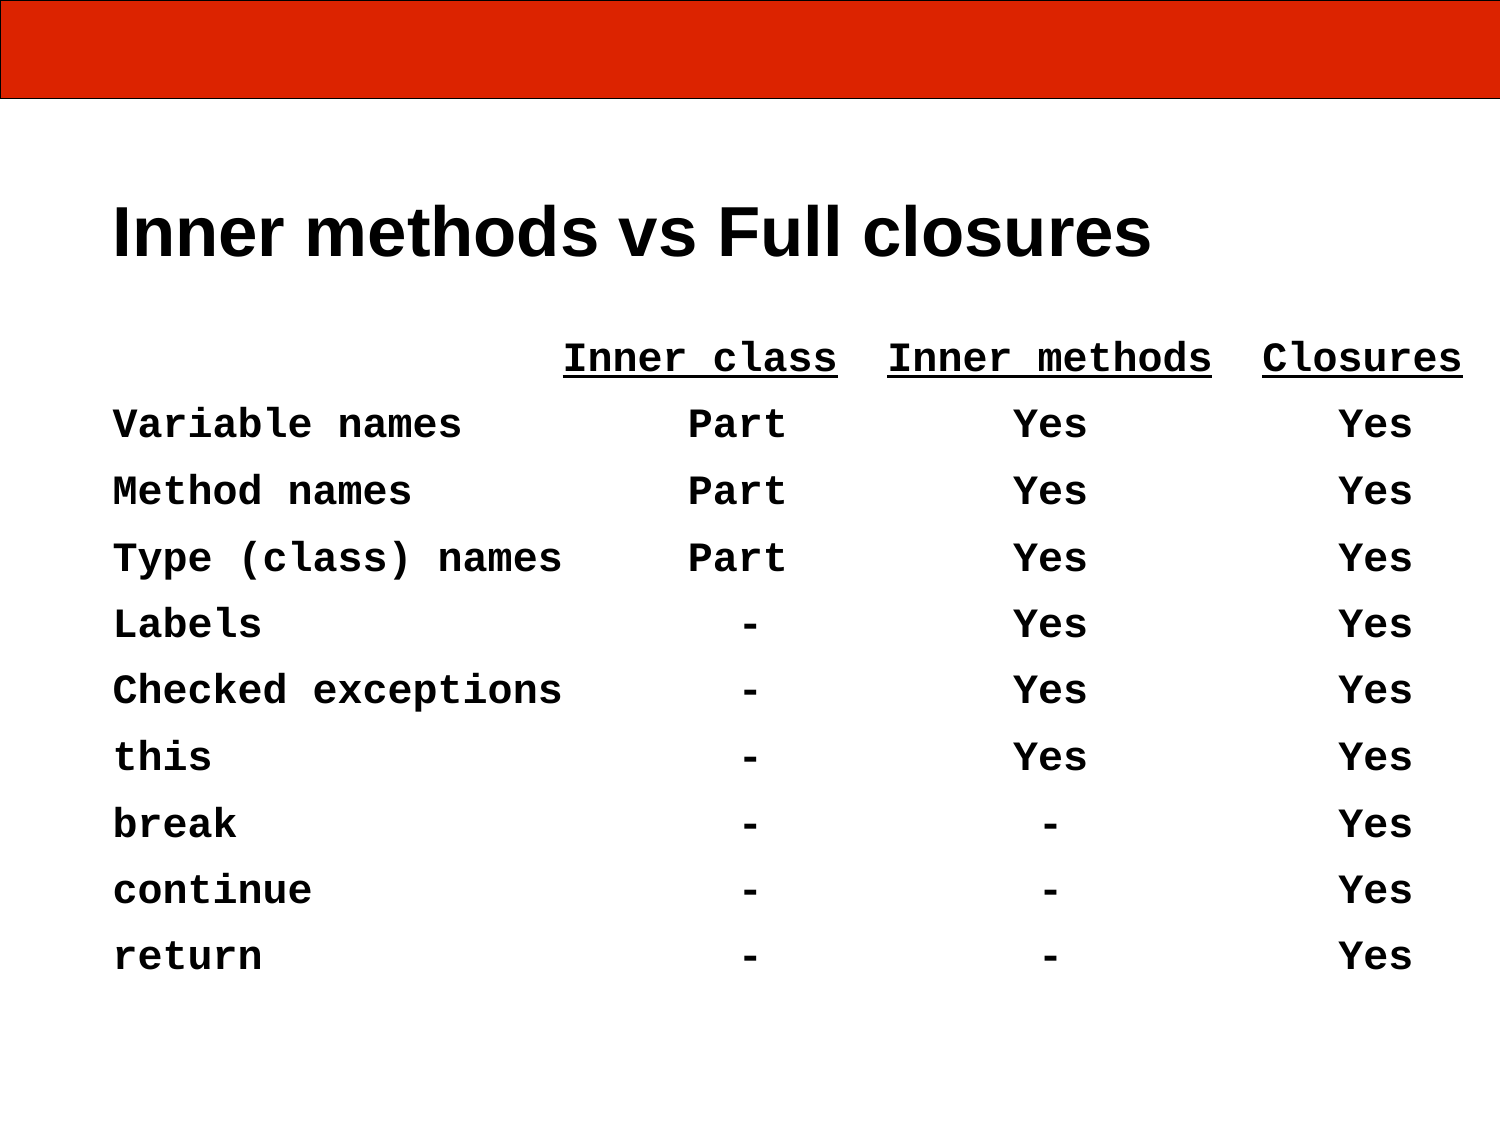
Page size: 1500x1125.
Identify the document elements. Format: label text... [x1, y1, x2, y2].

title Inner methods vs Full closures [112, 119, 1417, 271]
list Inner class Inner methods Closures Variable names Part Yes Yes Method names Part Yes Yes Type (class) names Part Yes Yes Labels - Yes Yes Checked exceptions - Yes Yes this - Yes Yes break - - Yes continue - - Yes return - - Yes [112, 337, 1475, 1030]
